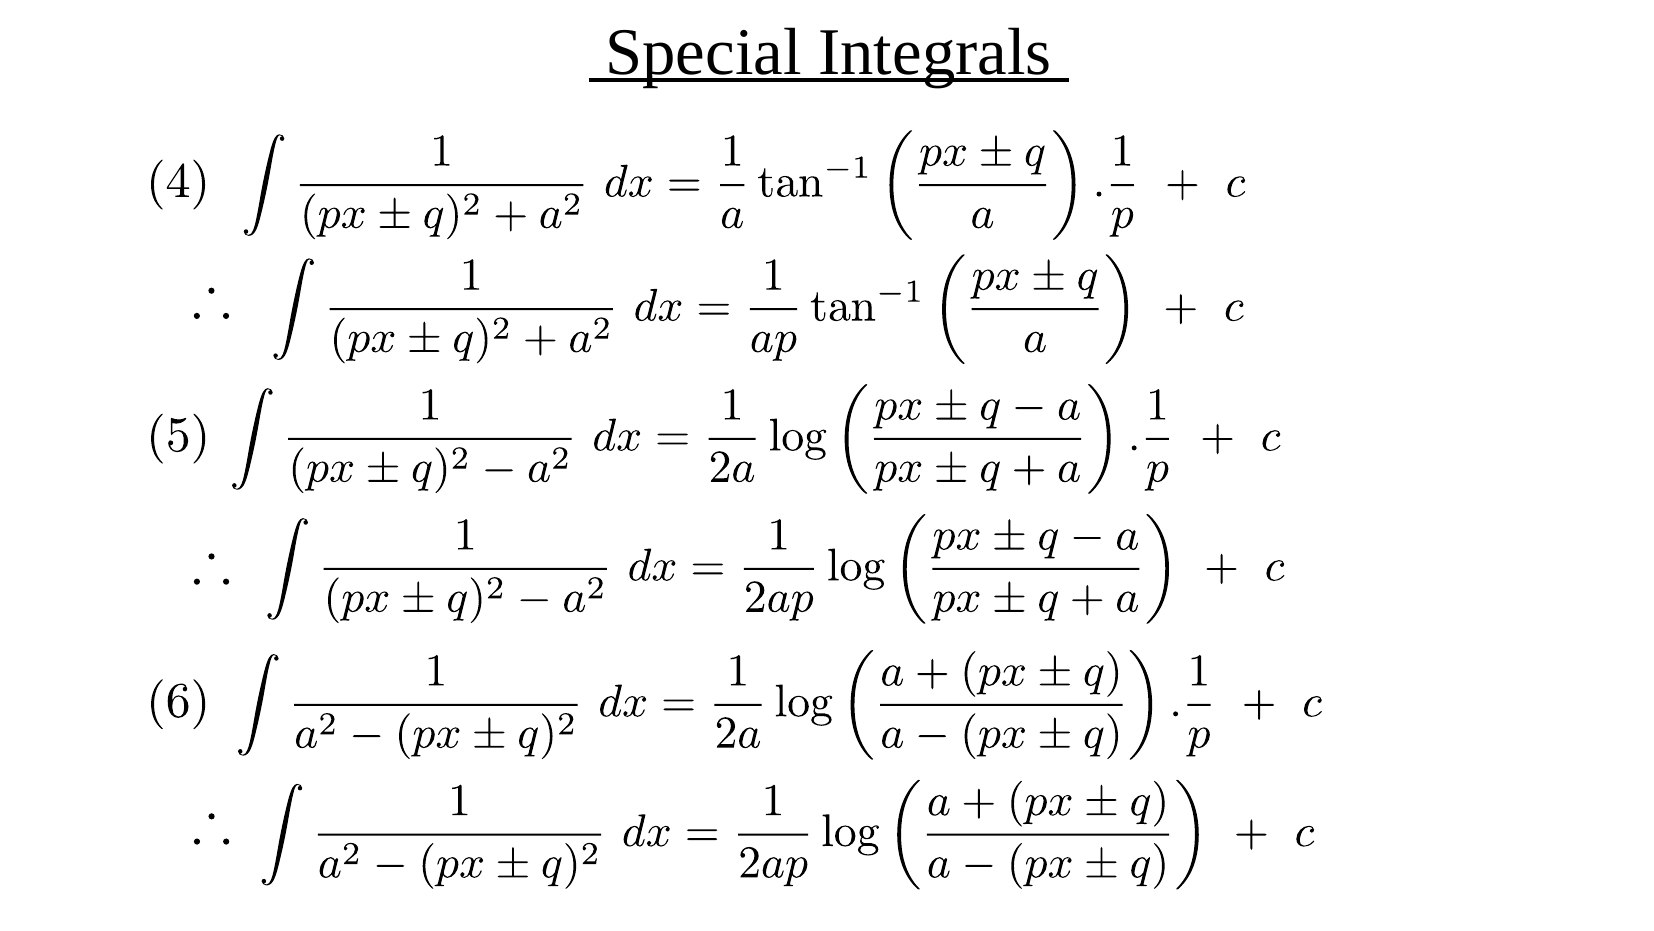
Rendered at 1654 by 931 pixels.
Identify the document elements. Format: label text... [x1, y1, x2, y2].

title Special Integrals [84, 10, 1574, 94]
text_box [148, 413, 206, 464]
text_box [261, 779, 1315, 890]
subtitle [59, 117, 1607, 910]
text_box [267, 514, 1285, 624]
text_box [231, 384, 1281, 494]
text_box [243, 130, 1246, 240]
text_box [193, 553, 230, 585]
text_box [193, 813, 230, 845]
text_box [148, 679, 206, 730]
text_box [273, 254, 1244, 364]
text_box [193, 287, 230, 320]
text_box [237, 650, 1322, 760]
text_box [148, 159, 206, 210]
